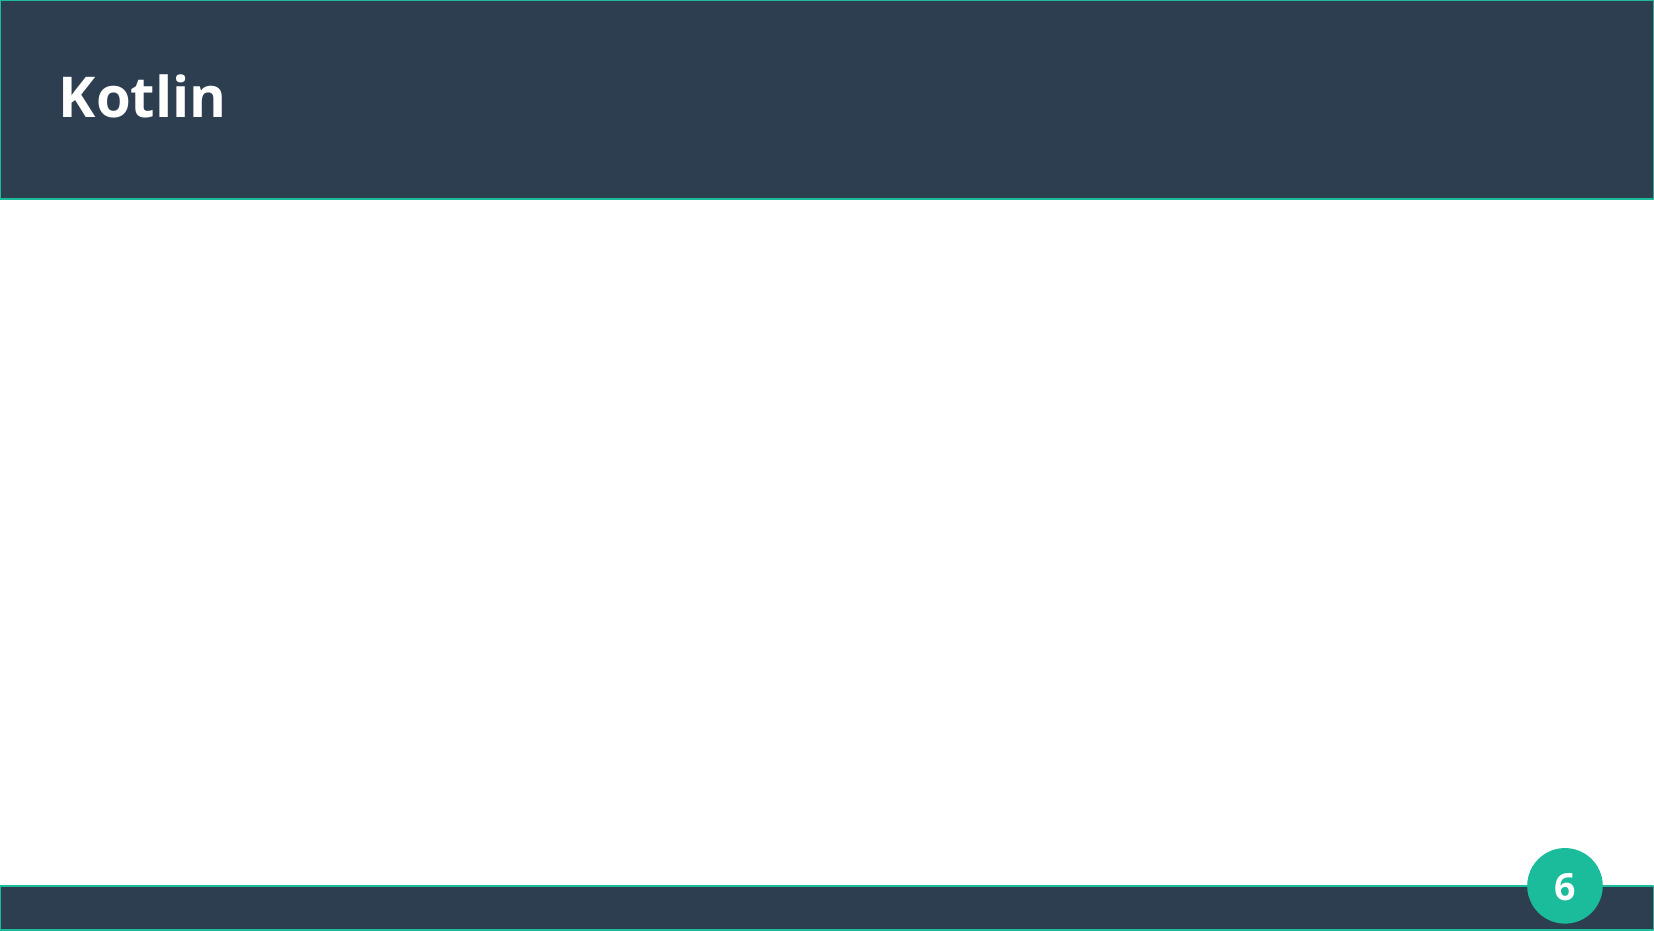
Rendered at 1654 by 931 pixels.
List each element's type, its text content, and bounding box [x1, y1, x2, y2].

title Kotlin [59, 37, 1595, 155]
